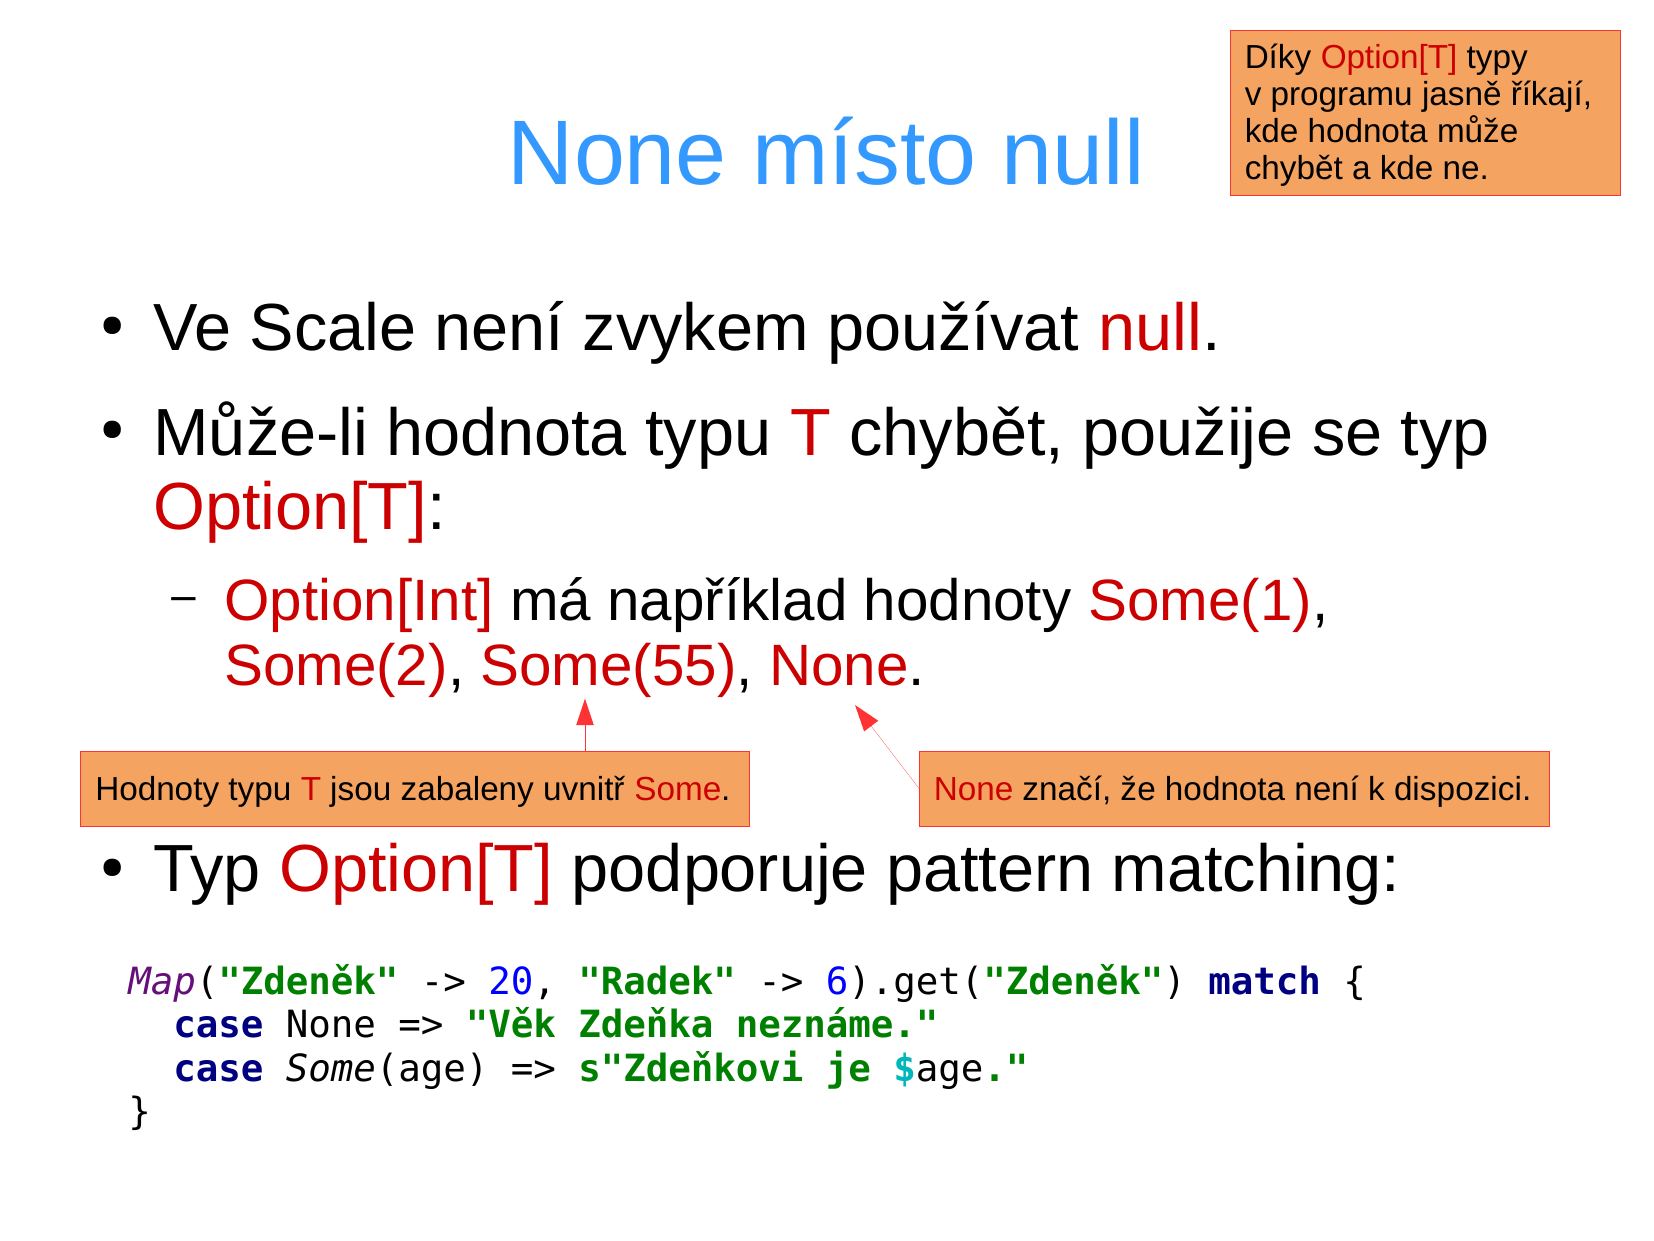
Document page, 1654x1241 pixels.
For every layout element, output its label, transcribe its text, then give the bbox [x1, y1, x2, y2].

text_box Hodnoty typu T jsou zabaleny uvnitř Some. [80, 751, 750, 827]
title None místo null [82, 49, 1571, 257]
text_box Díky Option[T] typy v programu jasně říkají, kde hodnota může chybět a kde ne. [1230, 30, 1621, 196]
text_box Map("Zdeněk" -> 20, "Radek" -> 6).get("Zdeněk") match { case None => "Věk Zdeňka neznáme." case Some(age) => s"Zdeňkovi je $age." } [113, 952, 1449, 1206]
text_box None značí, že hodnota není k dispozici. [919, 751, 1550, 827]
list Ve Scale není zvykem používat null. Může-li hodnota typu T chybět, použije se typ Option[T]: Option[Int] má například hodnoty Some(1), Some(2), Some(55), None. Typ Option[T] podporuje pattern matching: [82, 290, 1571, 1010]
